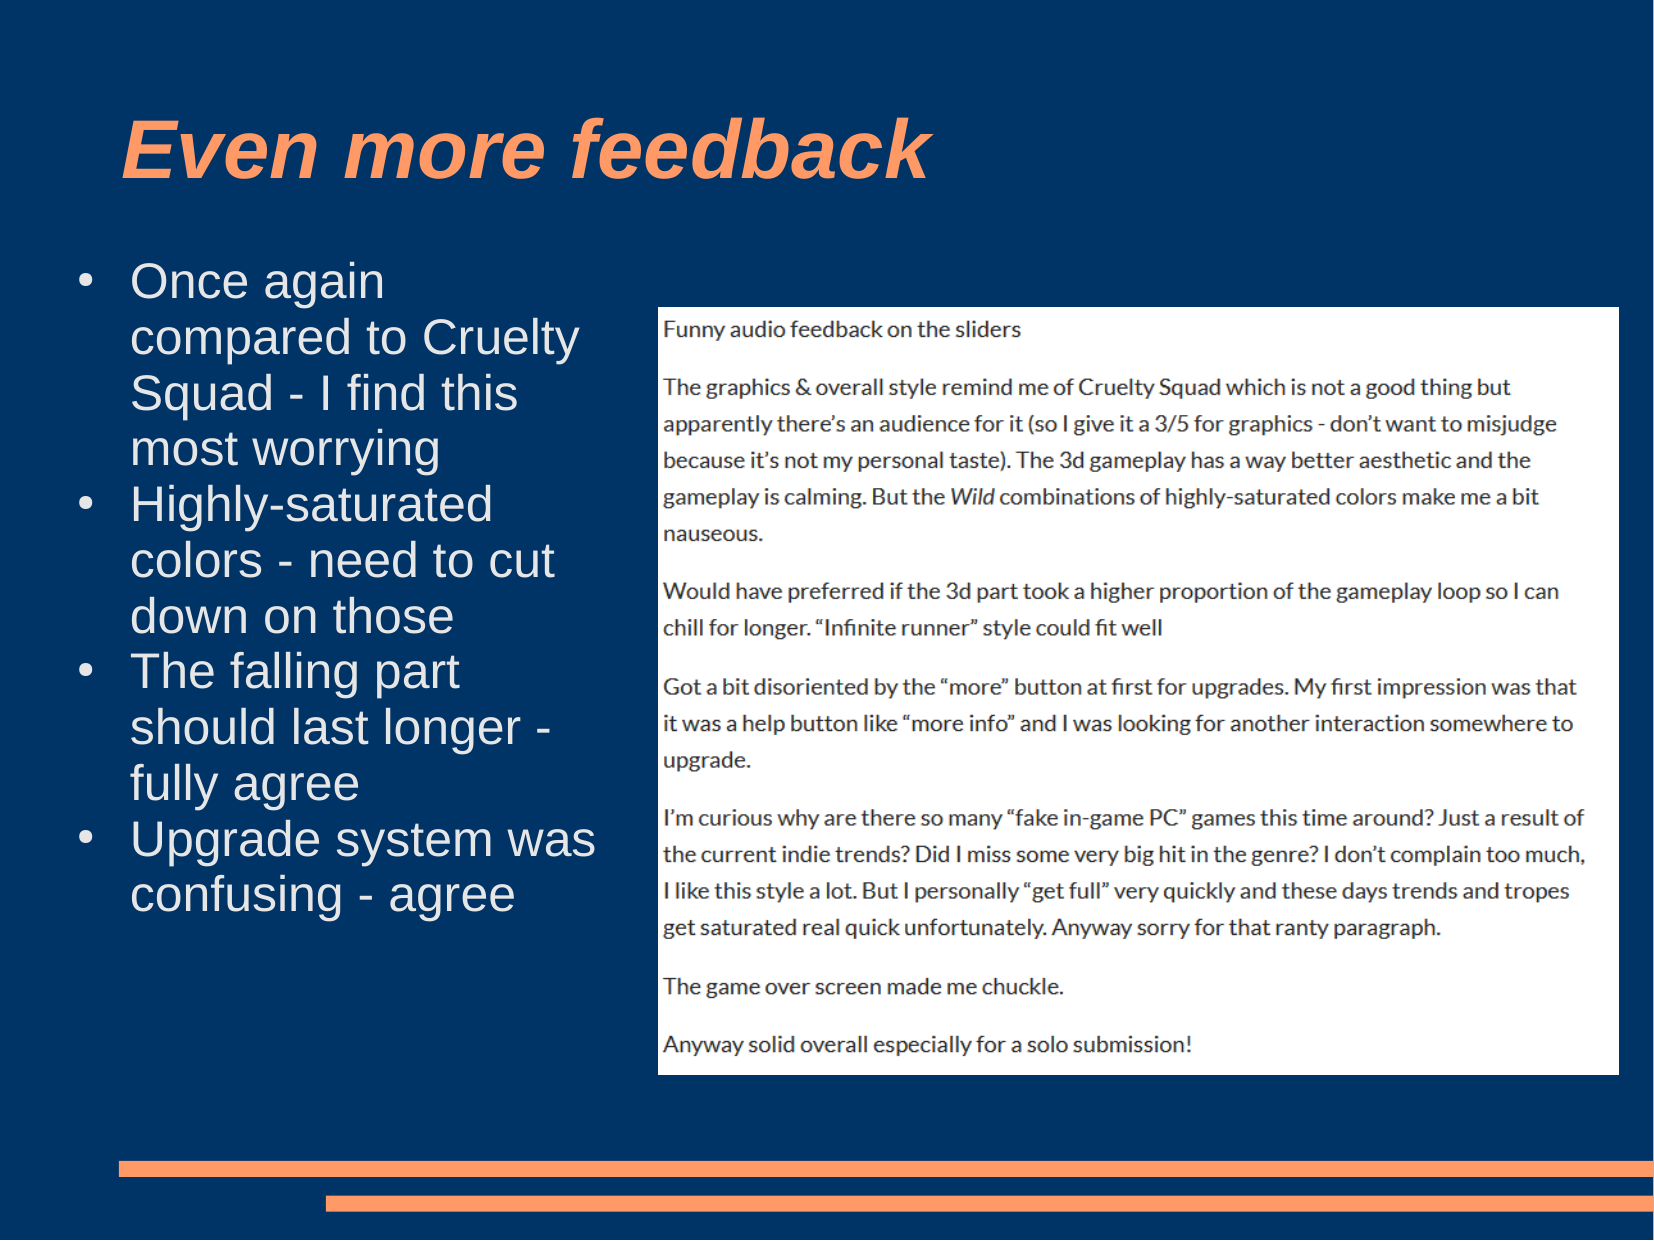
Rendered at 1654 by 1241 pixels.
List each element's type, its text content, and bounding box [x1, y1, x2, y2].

picture [658, 307, 1619, 1075]
list Once again compared to Cruelty Squad - I find this most worrying Highly-saturated colors - need to cut down on those The falling part should last longer - fully agree Upgrade system was confusing - agree [59, 253, 615, 1132]
title Even more feedback [121, 46, 1534, 254]
